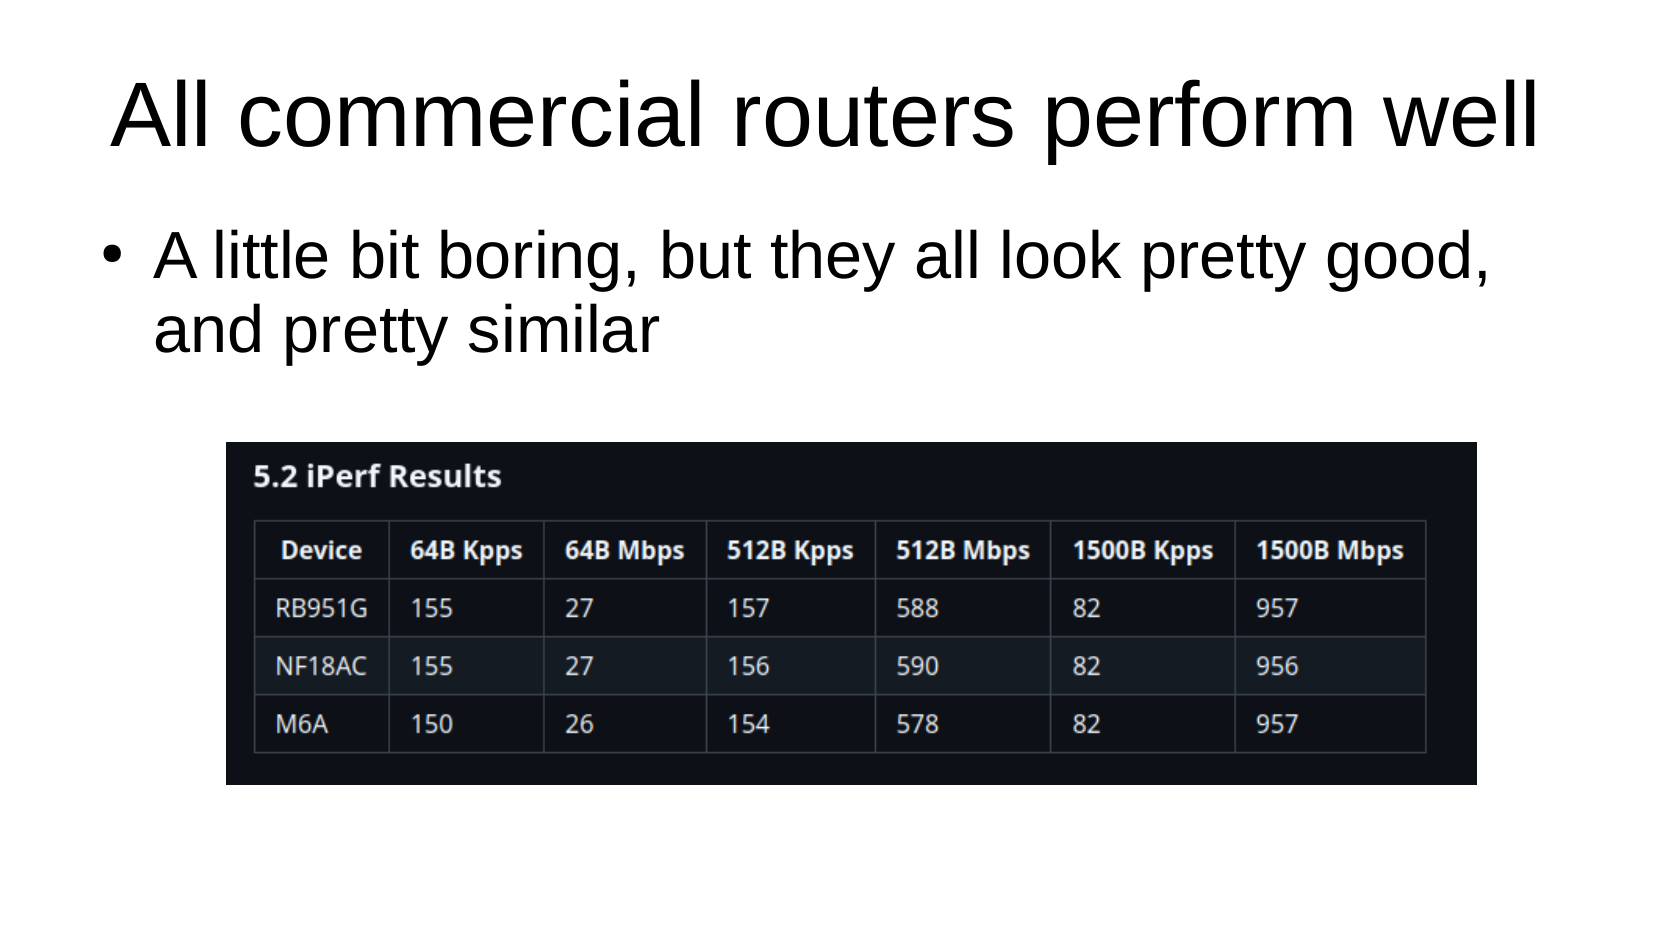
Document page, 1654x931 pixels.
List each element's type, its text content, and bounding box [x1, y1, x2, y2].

list A little bit boring, but they all look pretty good, and pretty similar [82, 217, 1571, 758]
title All commercial routers perform well [82, 37, 1571, 193]
picture [226, 442, 1477, 786]
